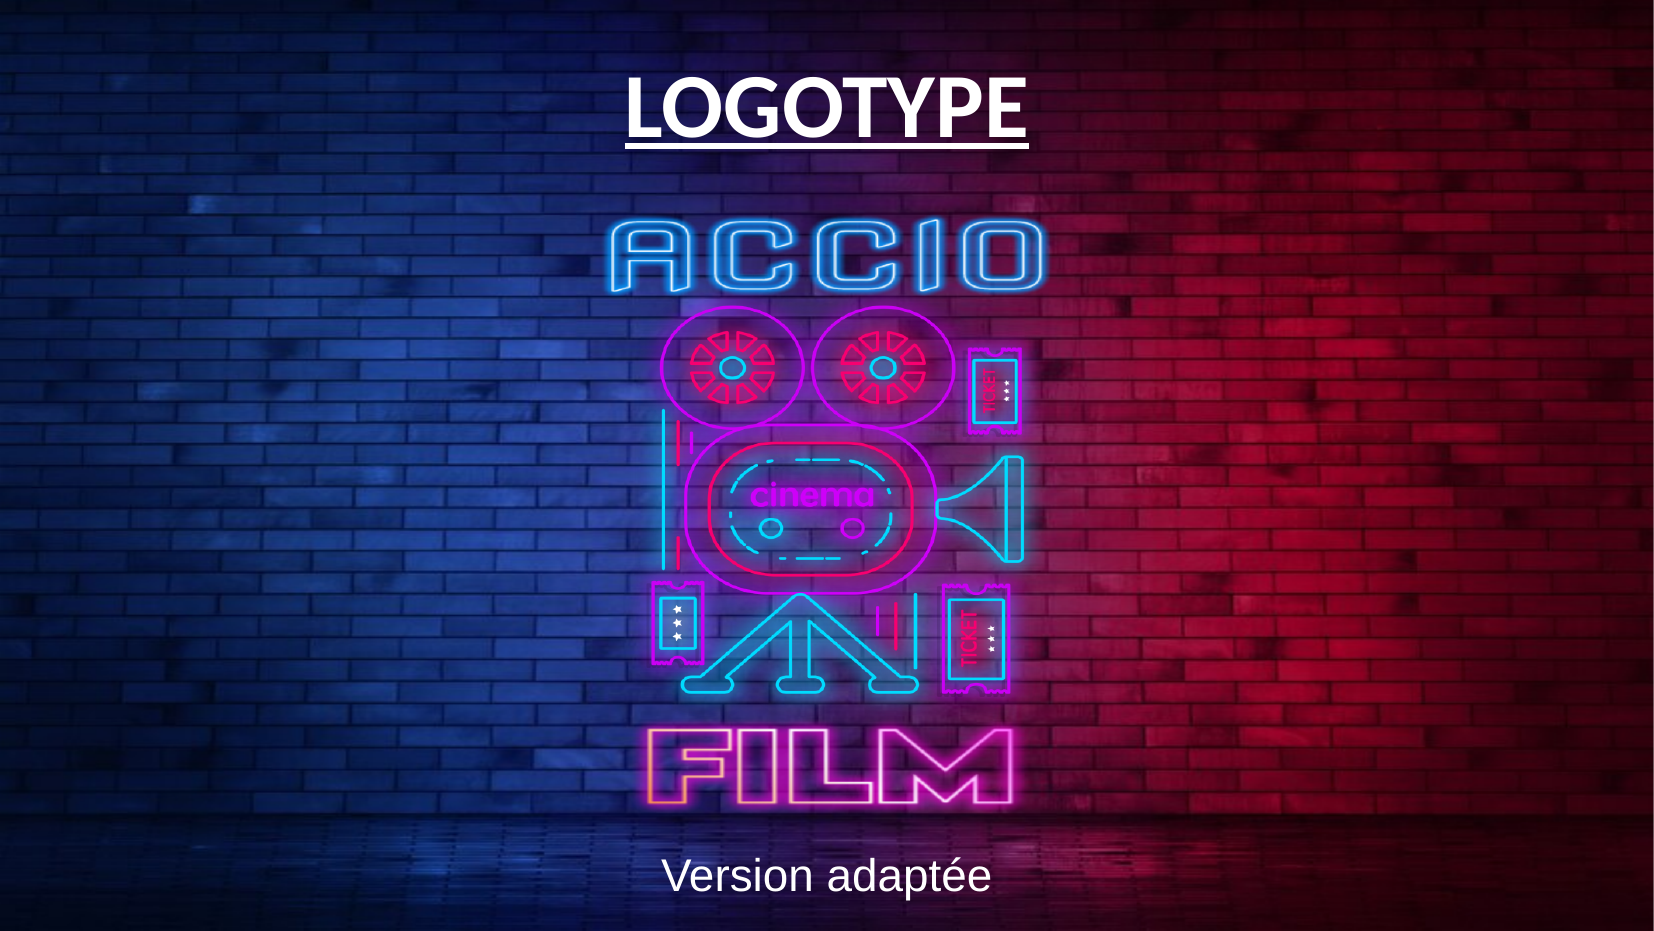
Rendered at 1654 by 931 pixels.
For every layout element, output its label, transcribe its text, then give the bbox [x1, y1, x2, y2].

title LOGOTYPE [561, 37, 1093, 193]
picture [0, 0, 1654, 931]
title Version adaptée [561, 824, 1093, 928]
